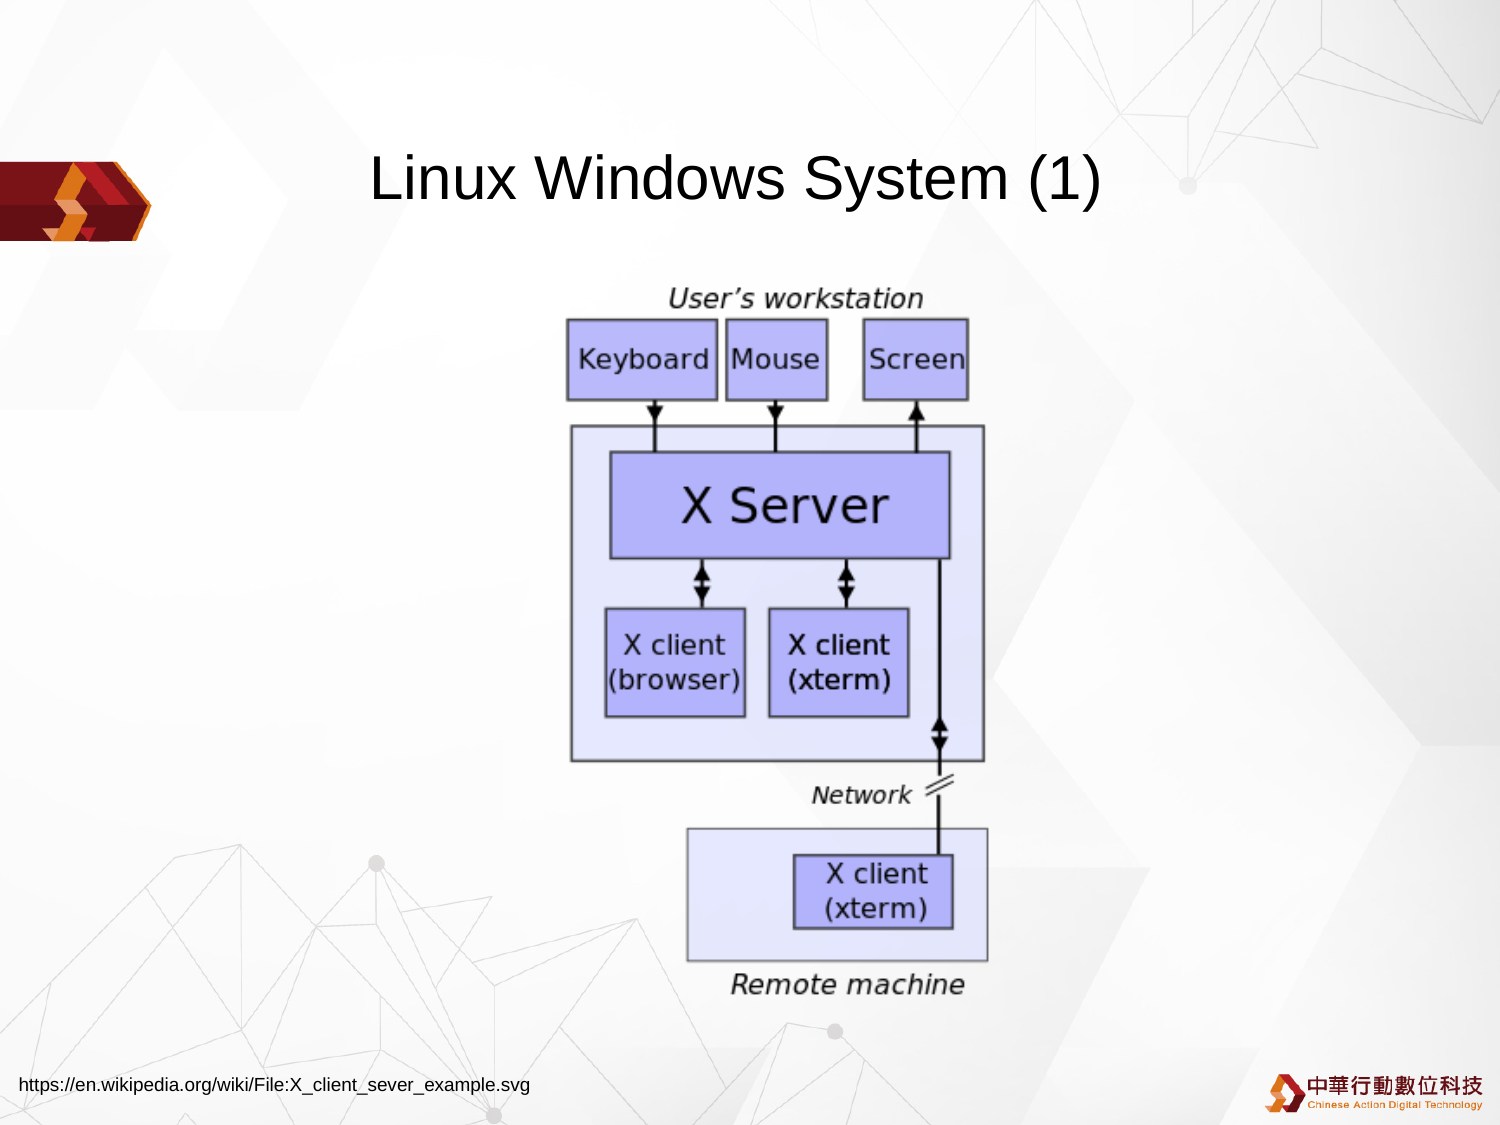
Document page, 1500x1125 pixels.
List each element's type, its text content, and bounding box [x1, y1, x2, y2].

picture [0, 0, 1500, 1125]
title Linux Windows System (1) [107, 101, 1367, 255]
text_box https://en.wikipedia.org/wiki/File:X_client_sever_example.svg [3, 1065, 950, 1118]
